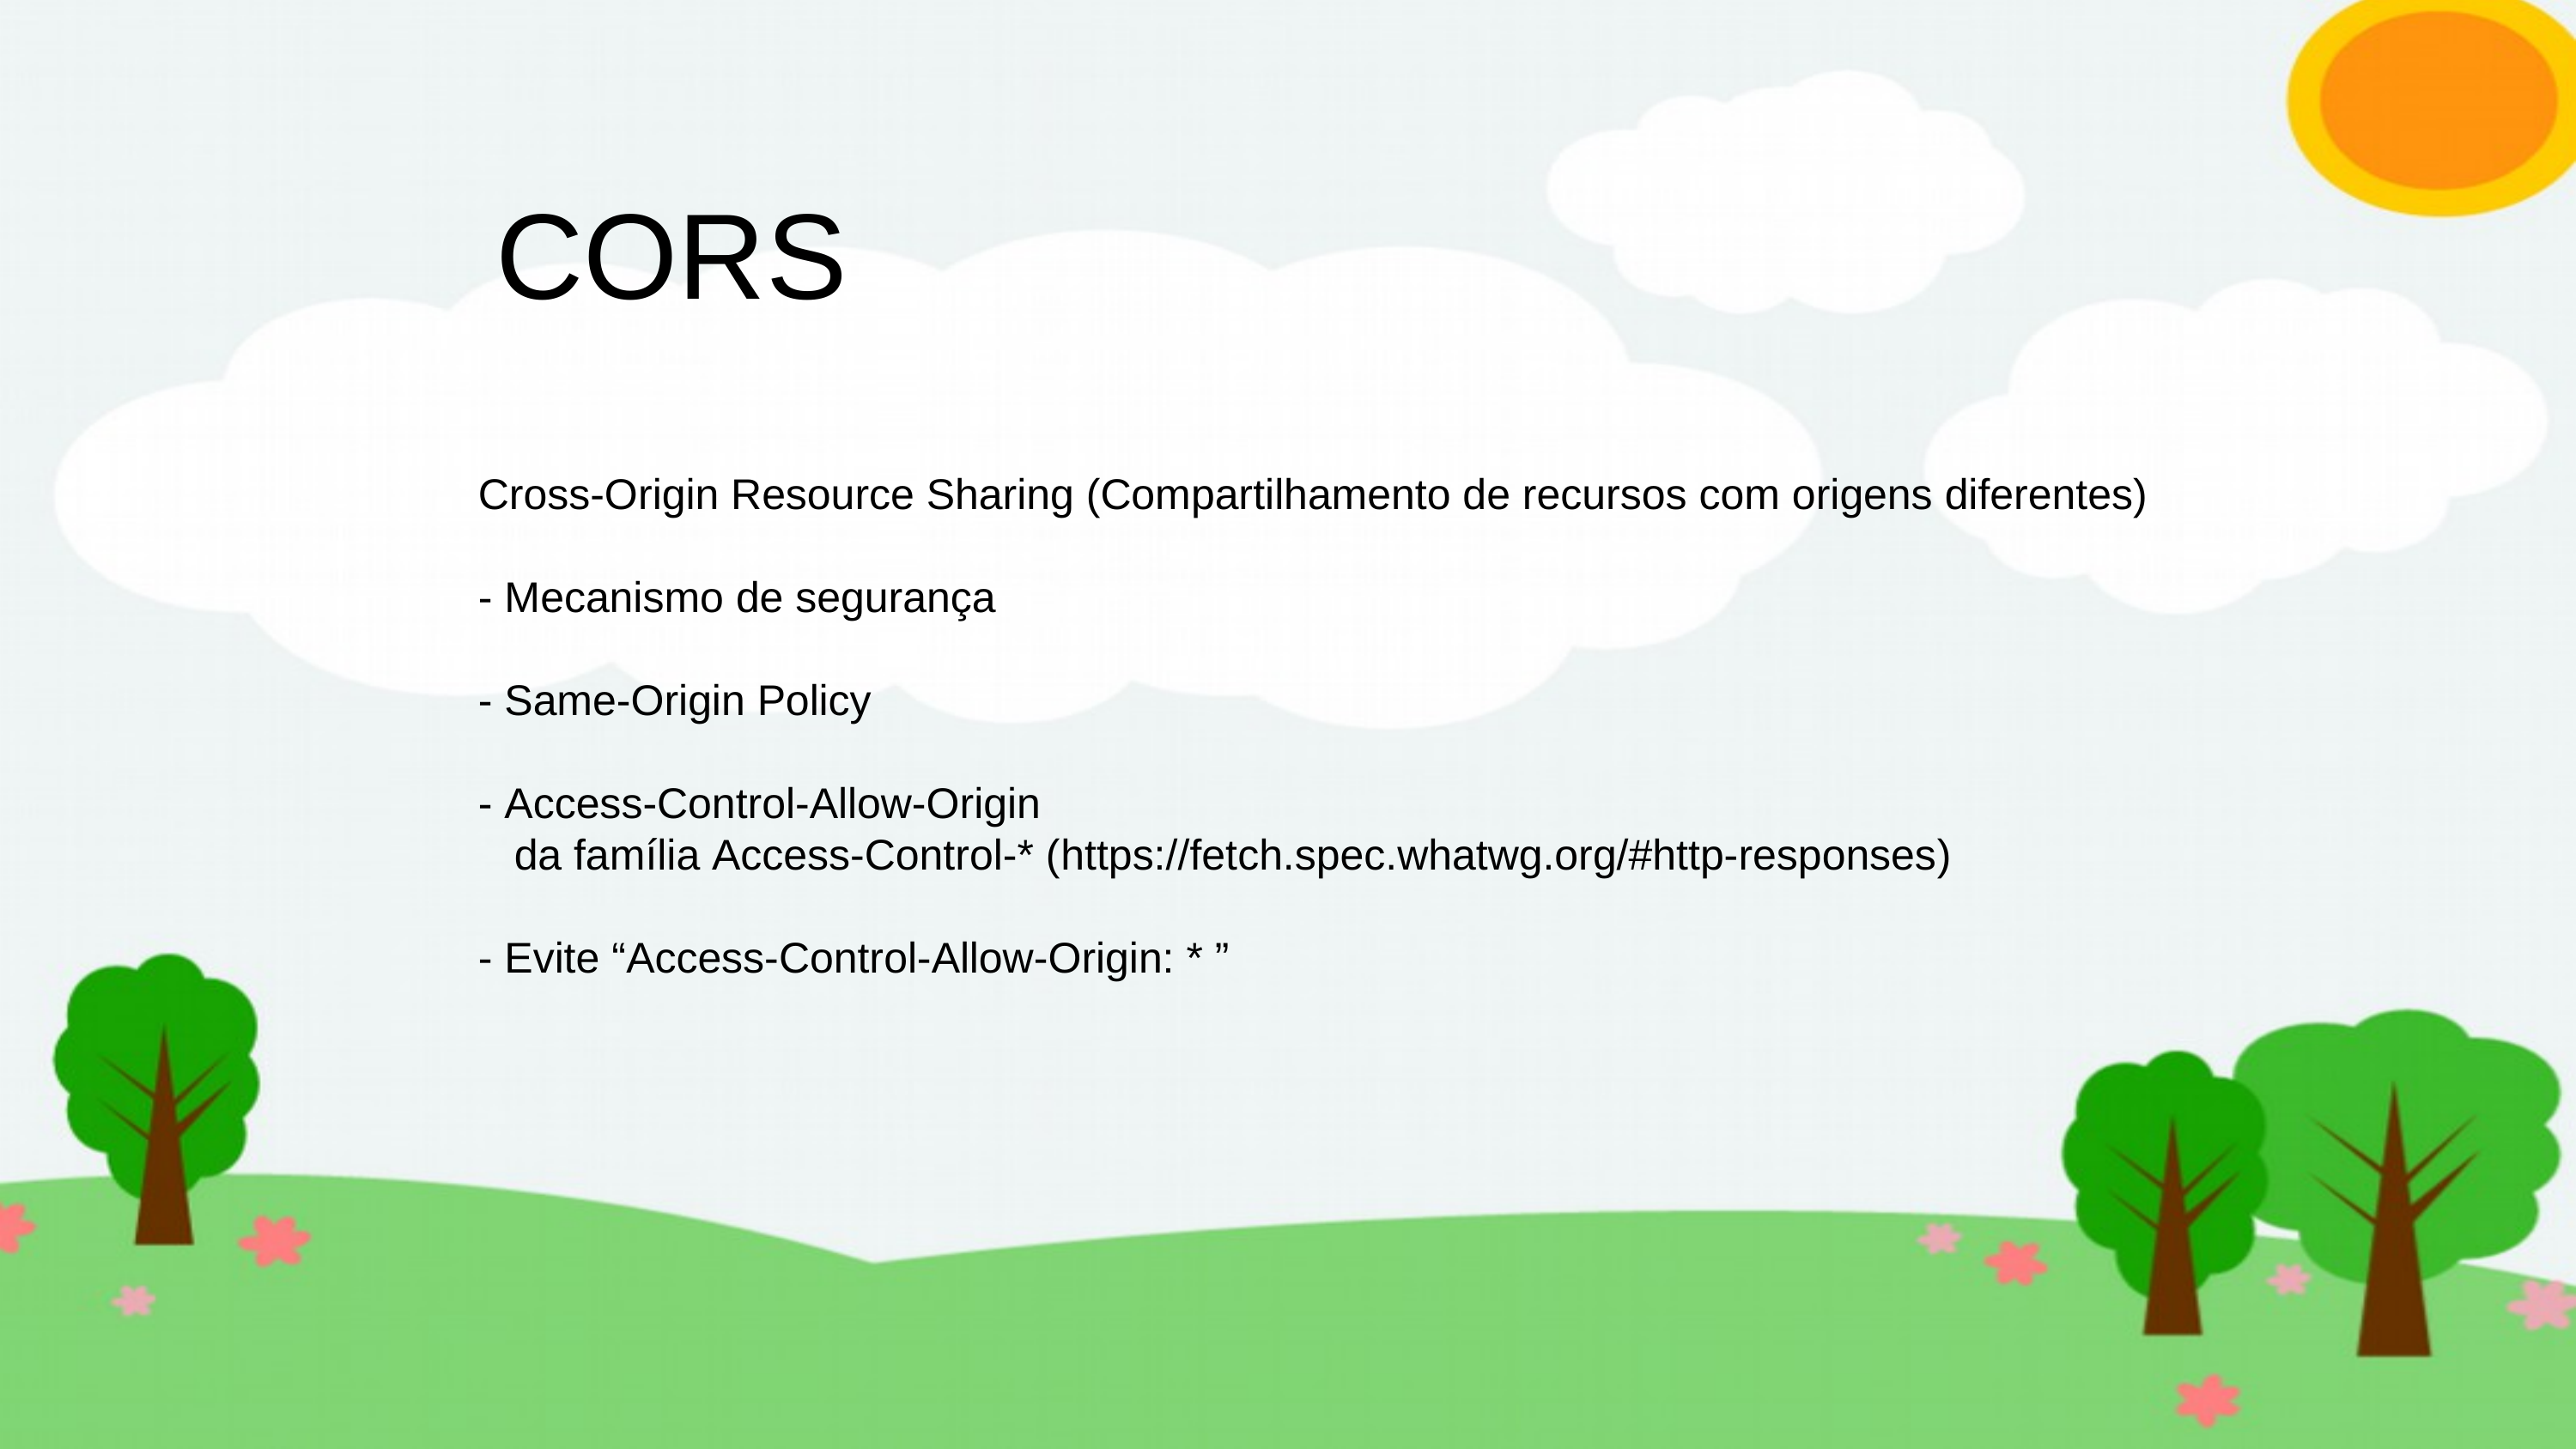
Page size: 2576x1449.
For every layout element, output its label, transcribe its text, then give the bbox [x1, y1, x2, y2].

picture [0, 0, 2576, 1449]
text_box Cross-Origin Resource Sharing (Compartilhamento de recursos com origens diferentes) - Mecanismo de segurança - Same-Origin Policy - Access-Control-Allow-Origin da família Access-Control-* (https://fetch.spec.whatwg.org/#http-responses) - Evite “Access-Control-Allow-Origin: * ” [465, 459, 2239, 1149]
text_box CORS [495, 148, 1584, 325]
